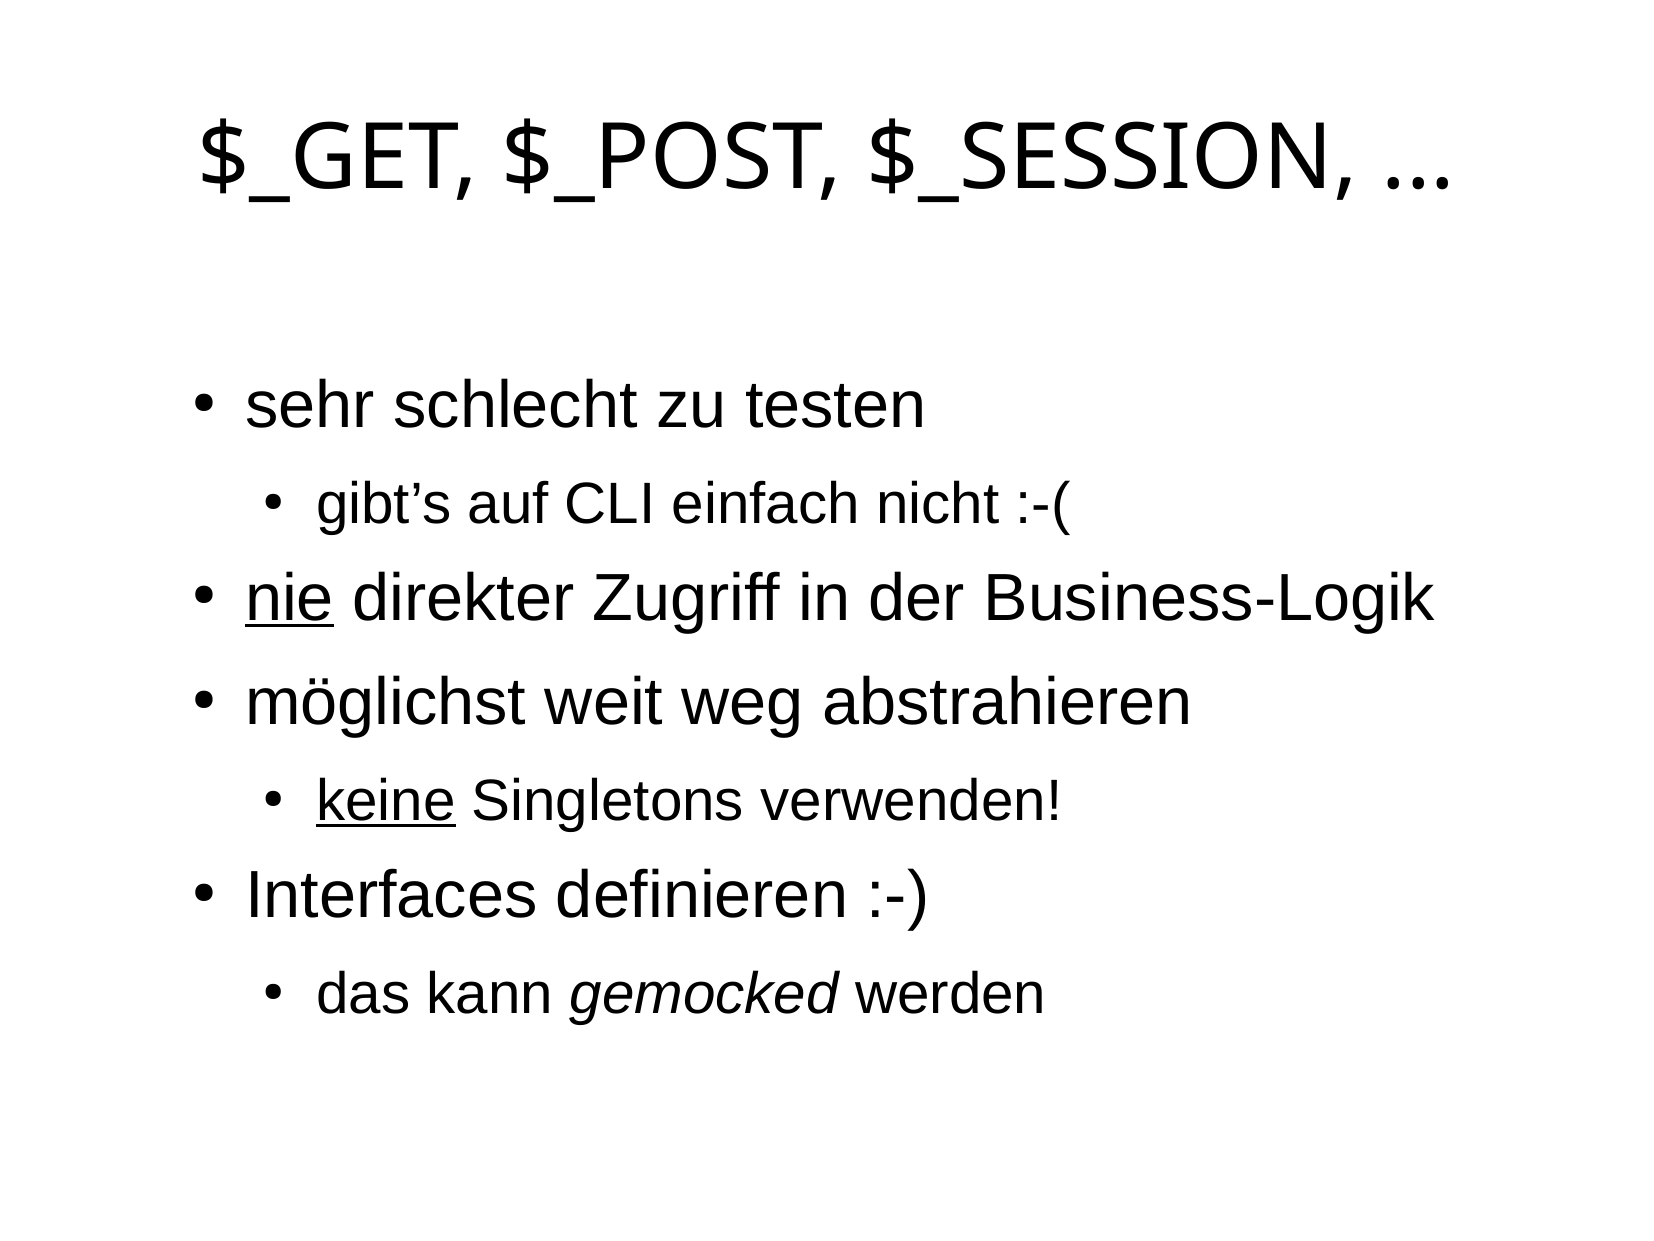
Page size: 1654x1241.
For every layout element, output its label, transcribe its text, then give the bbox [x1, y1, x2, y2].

title $_GET, $_POST, $_SESSION, ... [82, 49, 1571, 257]
list sehr schlecht zu testen gibt’s auf CLI einfach nicht :-( nie direkter Zugriff in der Business-Logik möglichst weit weg abstrahieren keine Singletons verwenden! Interfaces definieren :-) das kann gemocked werden [174, 366, 1480, 1063]
